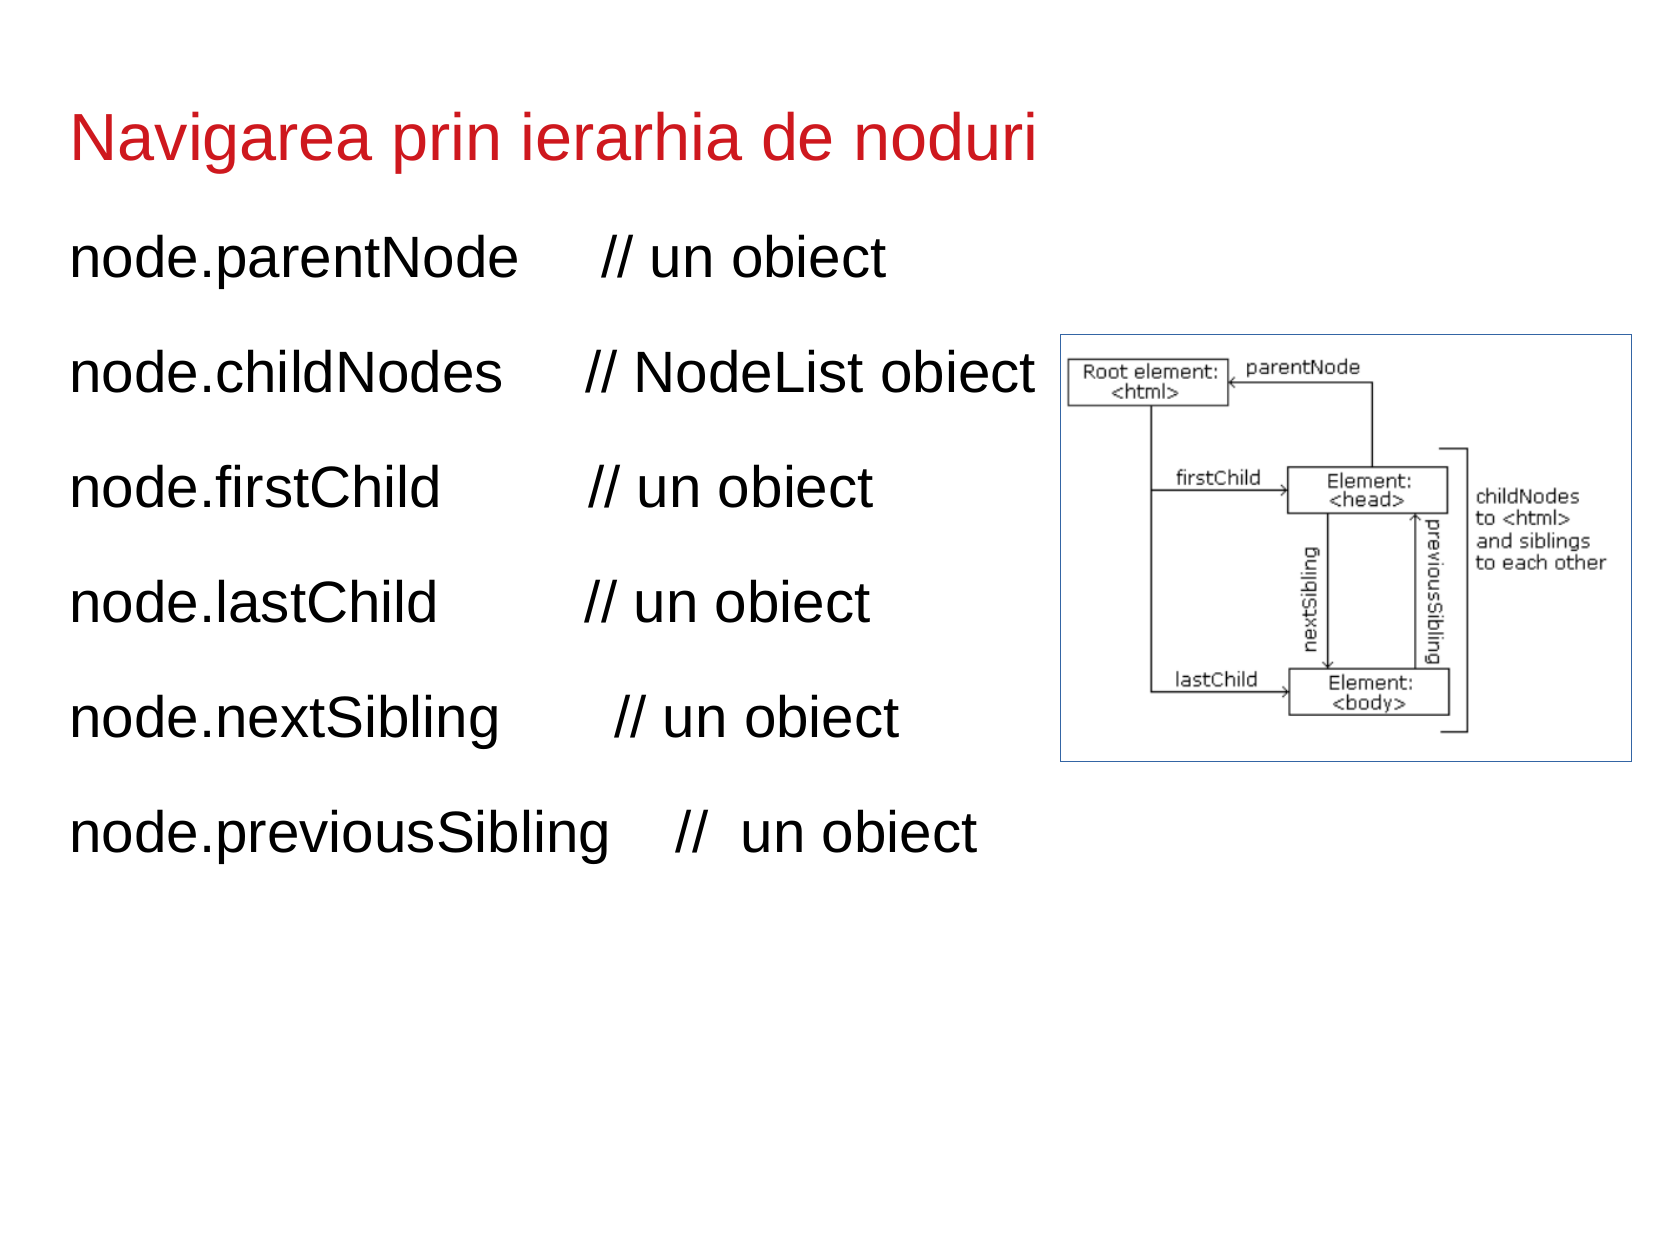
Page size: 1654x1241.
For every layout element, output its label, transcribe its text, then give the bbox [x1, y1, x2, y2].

text_box Navigarea prin ierarhia de noduri node.parentNode // un obiect node.childNodes // NodeList obiect node.firstChild // un obiect node.lastChild // un obiect node.nextSibling // un obiect node.previousSibling // un obiect [54, 86, 1575, 1241]
picture [1060, 334, 1632, 762]
